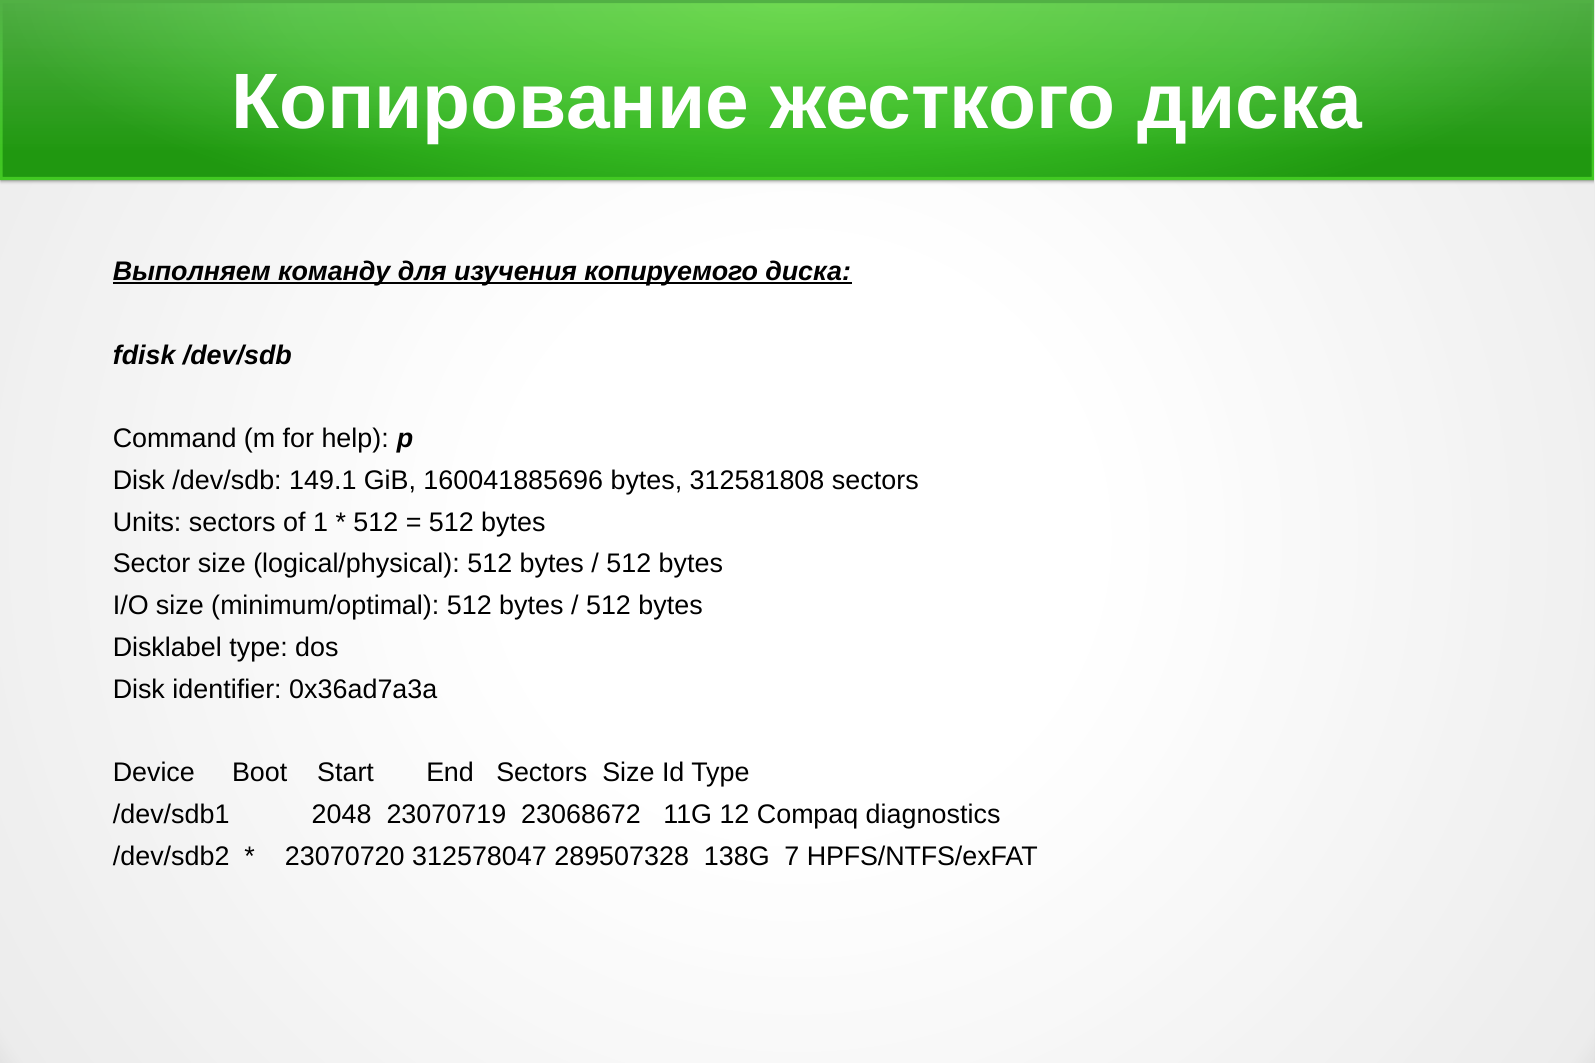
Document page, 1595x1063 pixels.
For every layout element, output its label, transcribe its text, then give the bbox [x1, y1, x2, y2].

title Копирование жесткого диска [79, 40, 1515, 162]
list Выполняем команду для изучения копируемого диска: fdisk /dev/sdb Command (m for help): p Disk /dev/sdb: 149.1 GiB, 160041885696 bytes, 312581808 sectors Units: sectors of 1 * 512 = 512 bytes Sector size (logical/physical): 512 bytes / 512 bytes I/O size (minimum/optimal): 512 bytes / 512 bytes Disklabel type: dos Disk identifier: 0x36ad7a3a Device Boot Start End Sectors Size Id Type /dev/sdb1 2048 23070719 23068672 11G 12 Compaq diagnostics /dev/sdb2 * 23070720 312578047 289507328 138G 7 HPFS/NTFS/exFAT [79, 256, 1515, 873]
